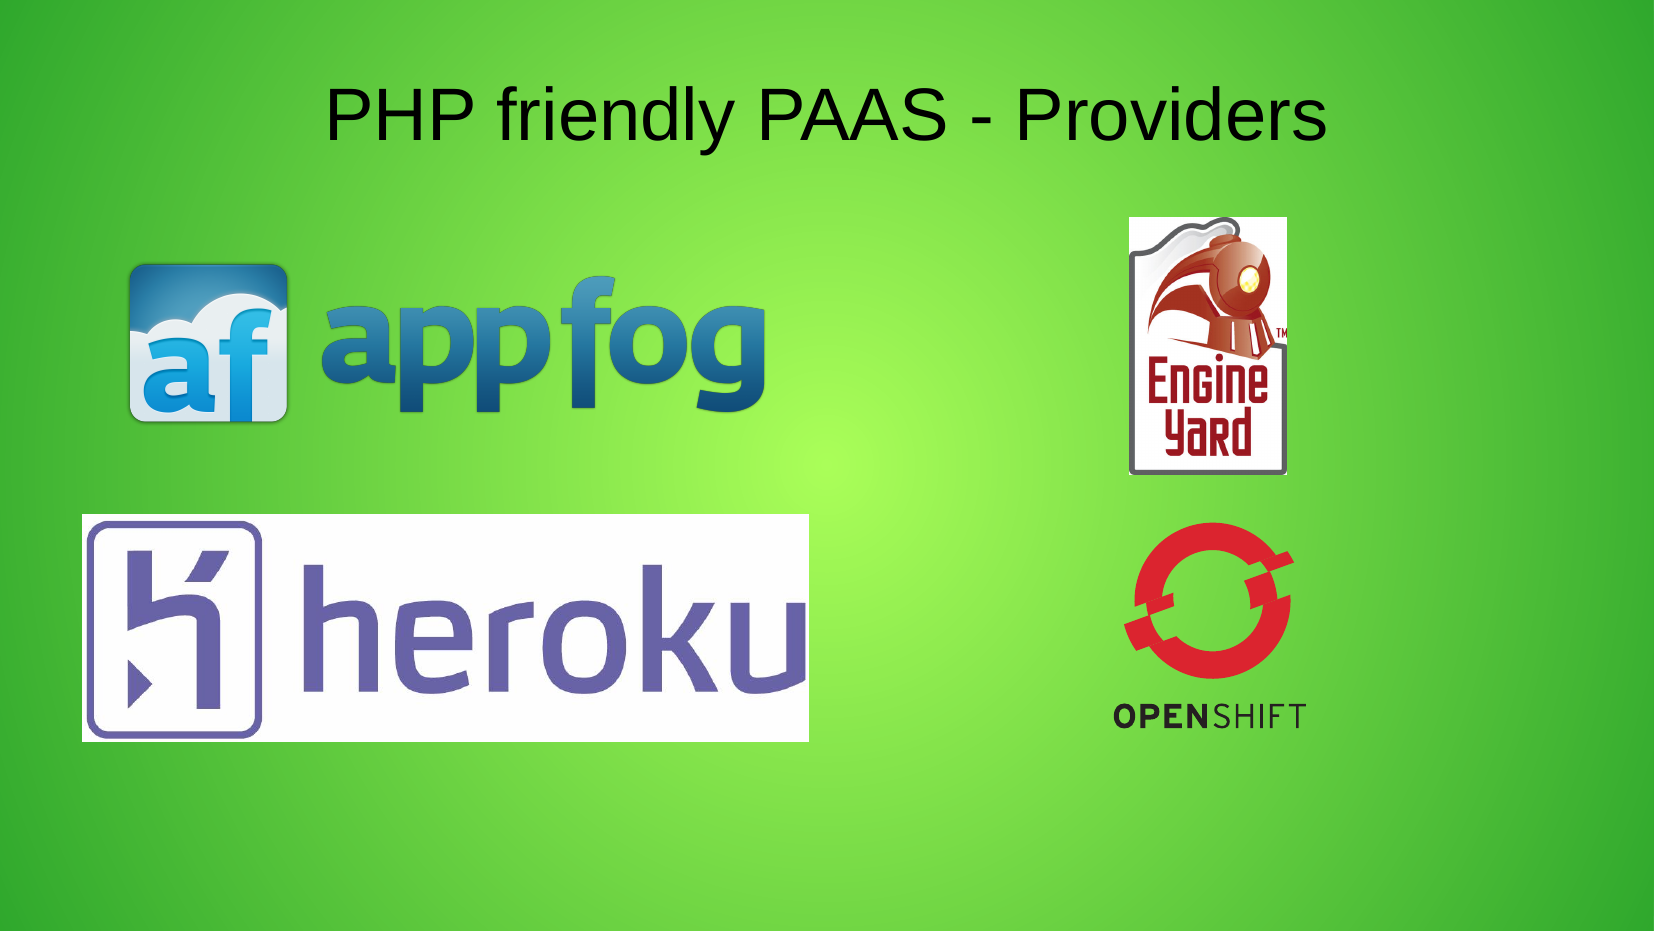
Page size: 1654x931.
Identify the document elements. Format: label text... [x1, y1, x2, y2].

picture [1079, 499, 1337, 757]
picture [82, 230, 809, 463]
picture [82, 514, 809, 742]
title PHP friendly PAAS - Providers [82, 37, 1571, 193]
picture [1129, 217, 1287, 475]
